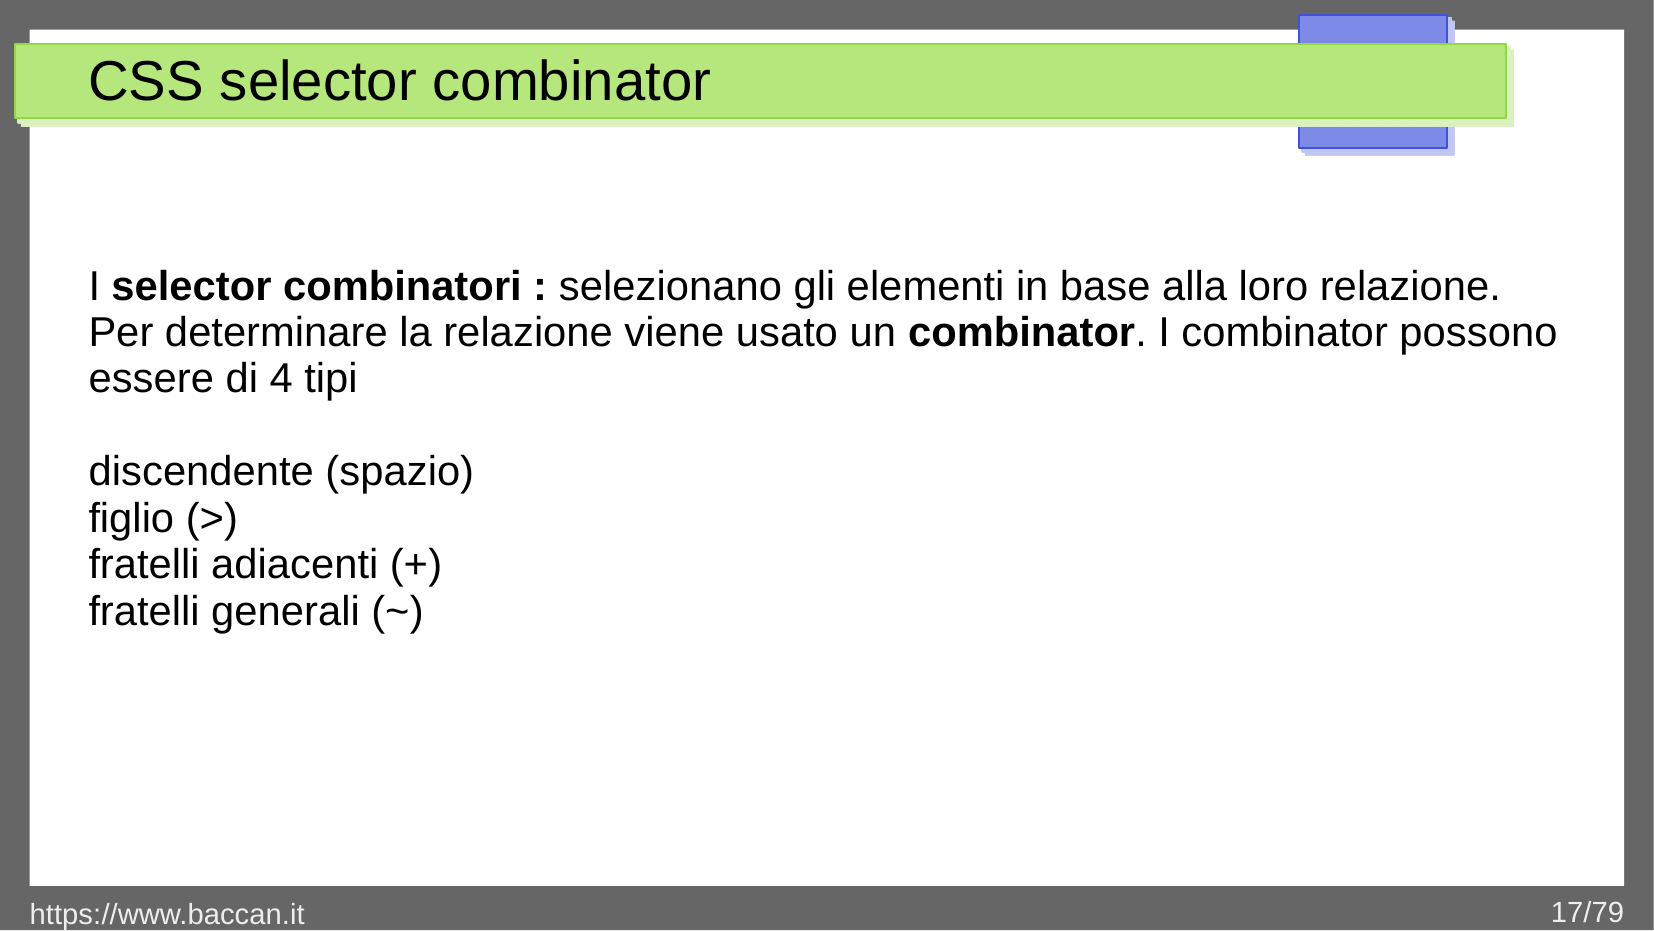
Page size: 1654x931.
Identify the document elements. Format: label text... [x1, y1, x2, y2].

text_box I selector combinatori : selezionano gli elementi in base alla loro relazione. Per determinare la relazione viene usato un combinator. I combinator possono essere di 4 tipi discendente (spazio) figlio (>) fratelli adiacenti (+) fratelli generali (~) [88, 169, 1565, 820]
title CSS selector combinator [88, 44, 1506, 119]
